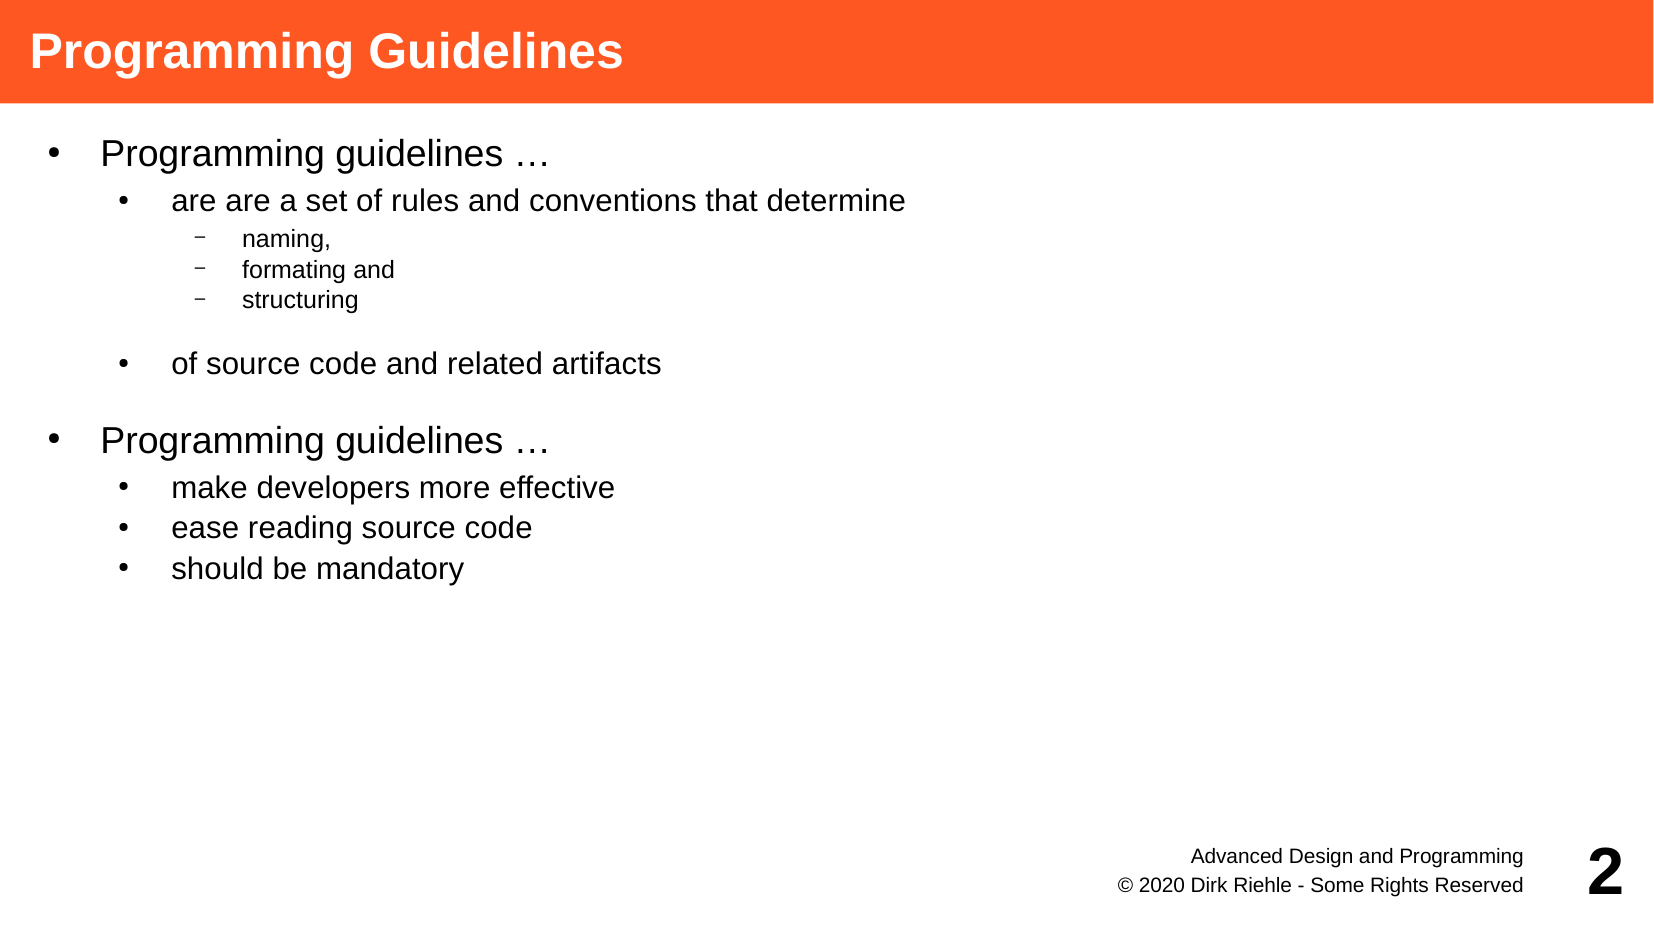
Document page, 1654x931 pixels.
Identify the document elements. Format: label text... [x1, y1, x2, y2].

title Programming Guidelines [0, 0, 1654, 104]
list Programming guidelines … are are a set of rules and conventions that determine naming, formating and structuring of source code and related artifacts Programming guidelines … make developers more effective ease reading source code should be mandatory [29, 132, 1625, 813]
